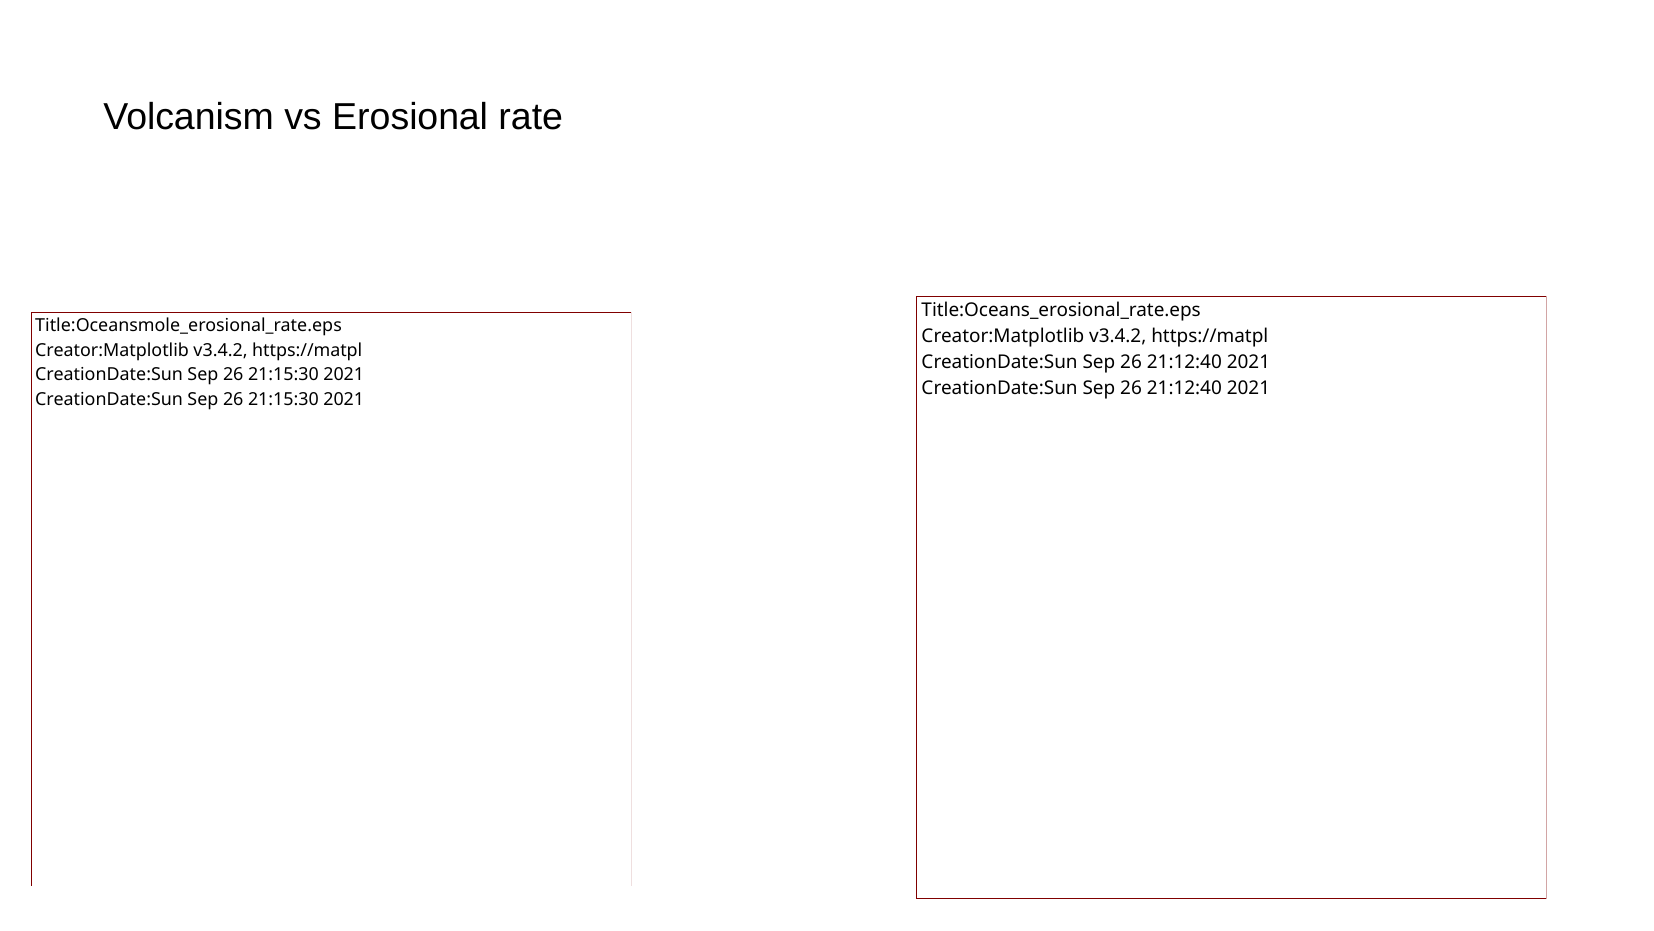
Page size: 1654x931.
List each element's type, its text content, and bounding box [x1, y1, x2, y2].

text_box Volcanism vs Erosional rate [88, 88, 1211, 146]
picture [915, 295, 1547, 899]
picture [29, 311, 632, 886]
